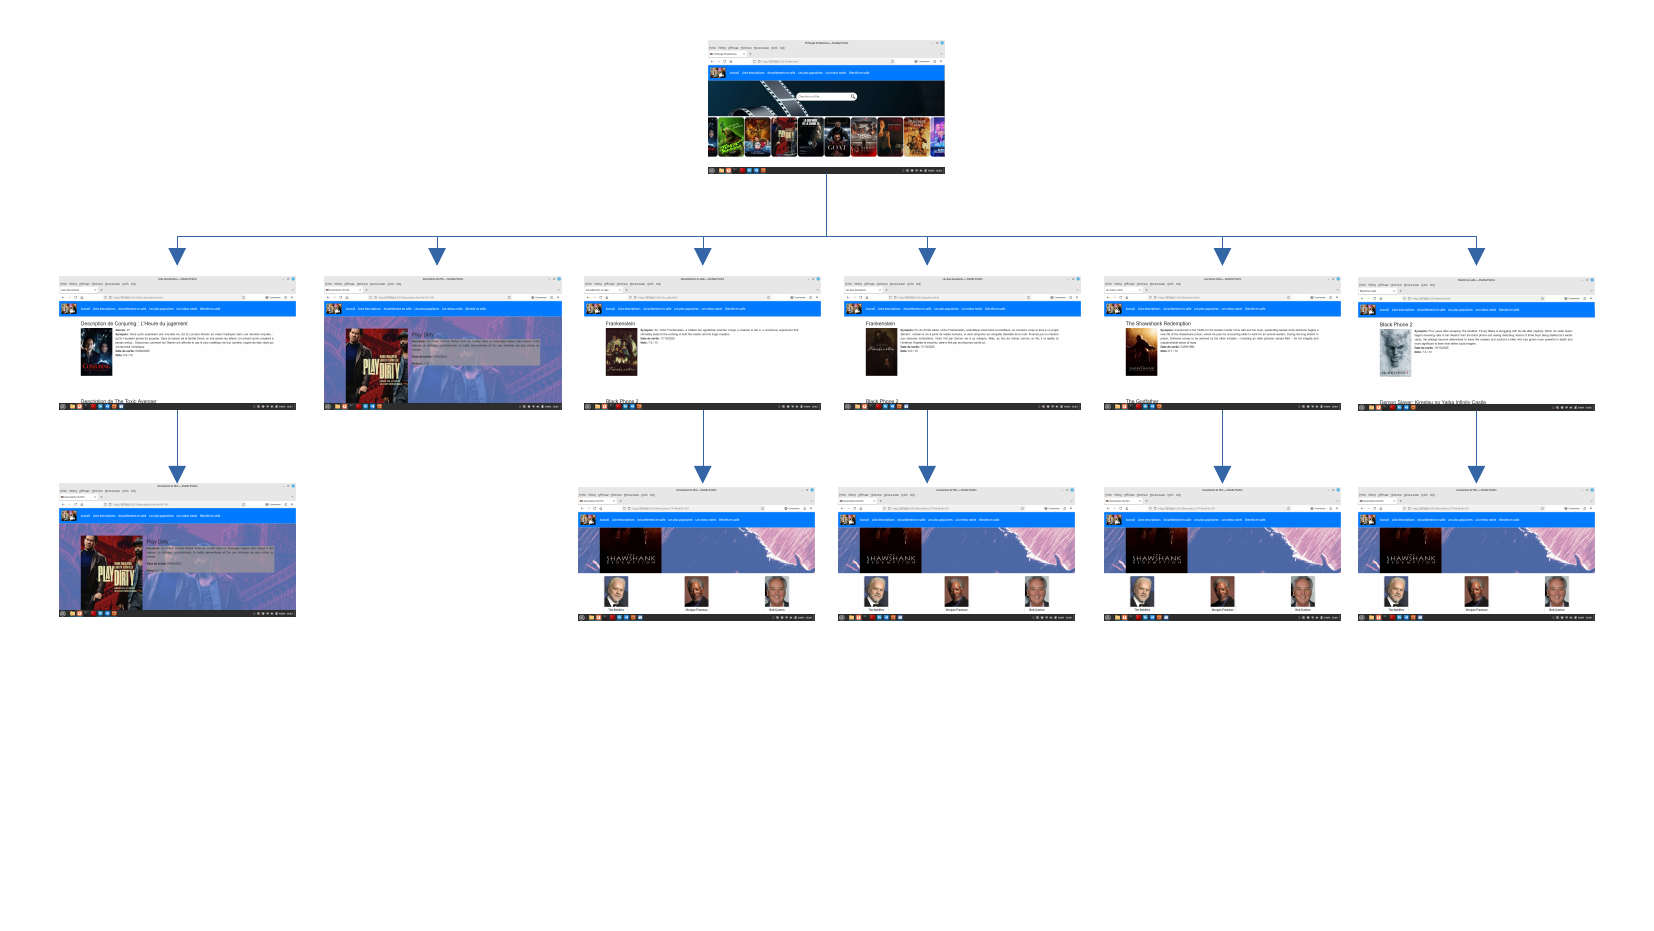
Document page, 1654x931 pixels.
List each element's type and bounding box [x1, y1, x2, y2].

picture [1104, 276, 1341, 410]
picture [59, 276, 296, 410]
picture [708, 40, 945, 174]
picture [1104, 487, 1341, 621]
picture [1358, 487, 1595, 621]
picture [578, 487, 815, 621]
picture [1358, 277, 1595, 411]
picture [844, 276, 1081, 410]
picture [838, 487, 1075, 621]
picture [584, 276, 821, 410]
picture [324, 276, 562, 410]
picture [59, 483, 296, 617]
